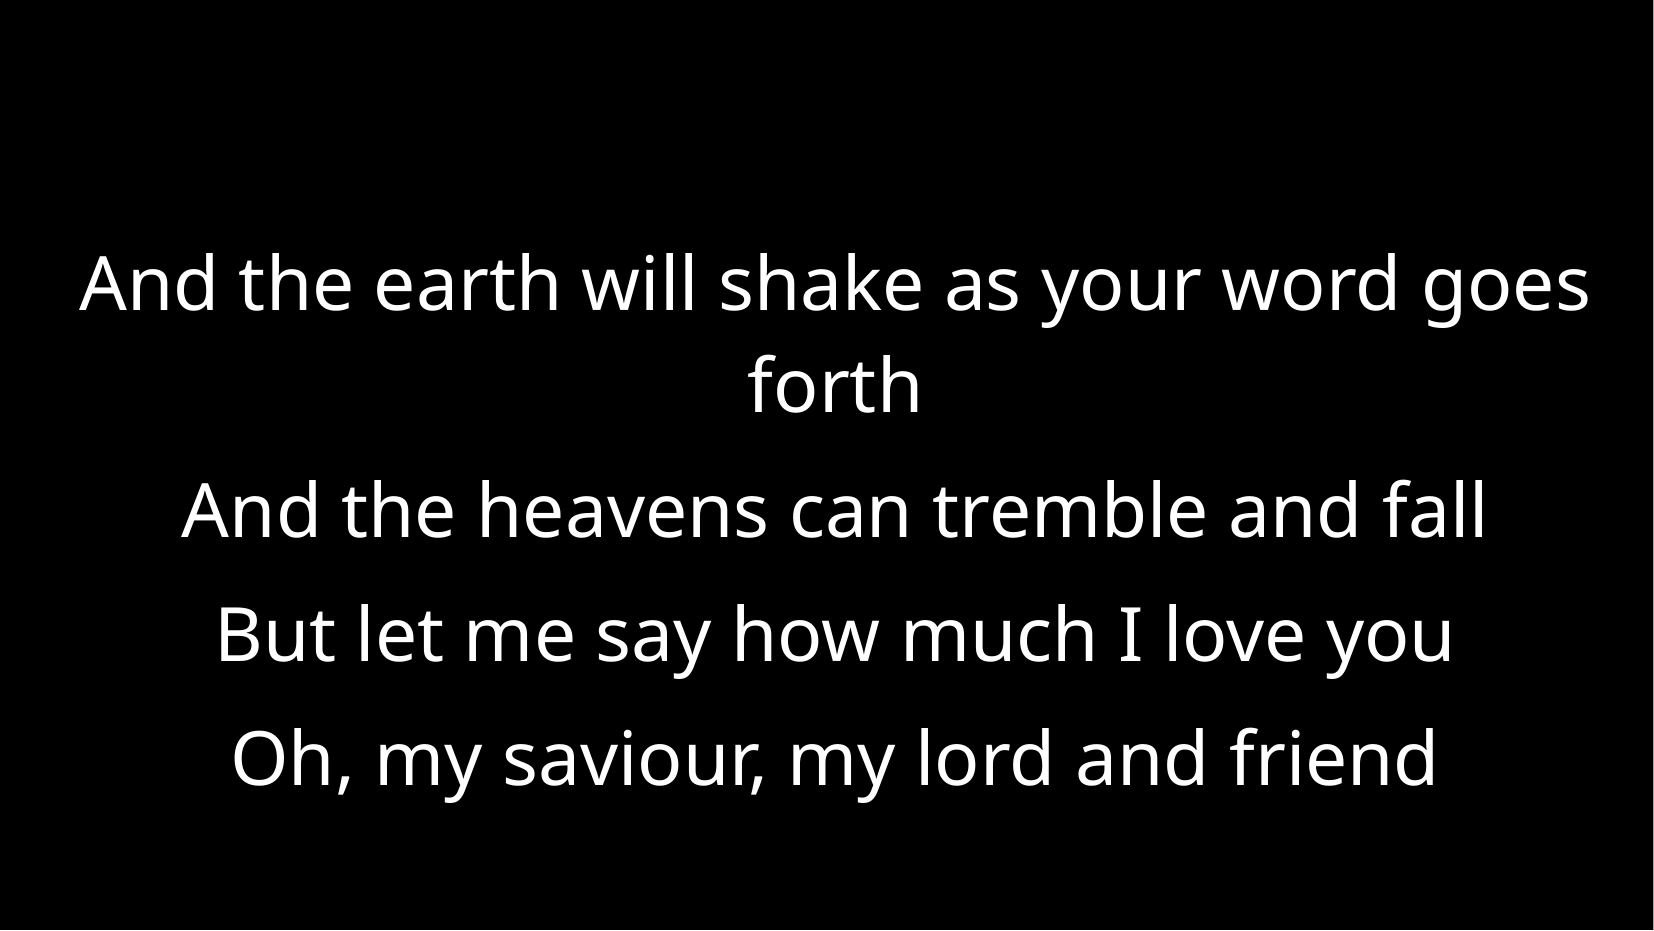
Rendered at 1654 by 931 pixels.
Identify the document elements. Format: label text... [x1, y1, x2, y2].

list And the earth will shake as your word goes forth And the heavens can tremble and fall But let me say how much I love you Oh, my saviour, my lord and friend [0, 230, 1654, 922]
